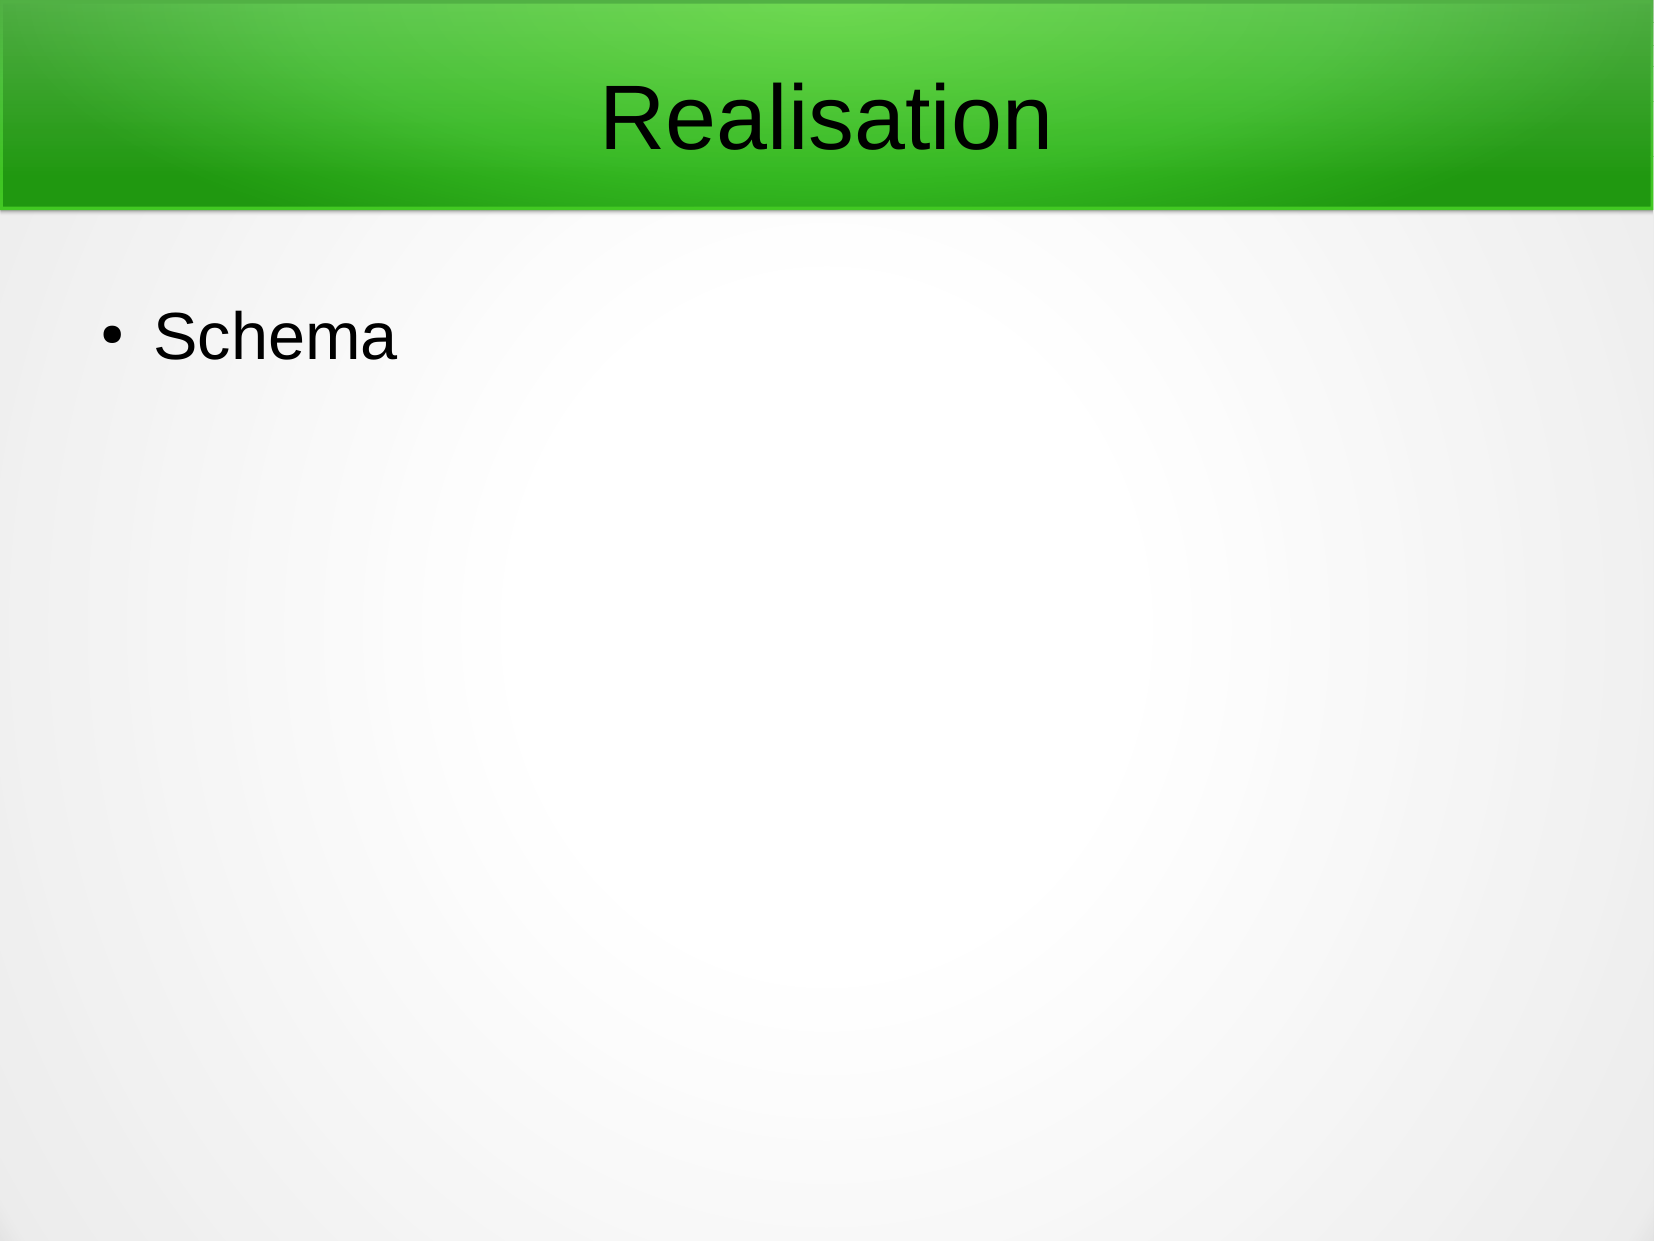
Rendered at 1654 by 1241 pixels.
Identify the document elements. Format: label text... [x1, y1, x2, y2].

title Realisation [82, 44, 1571, 192]
list Schema [82, 299, 1571, 1019]
